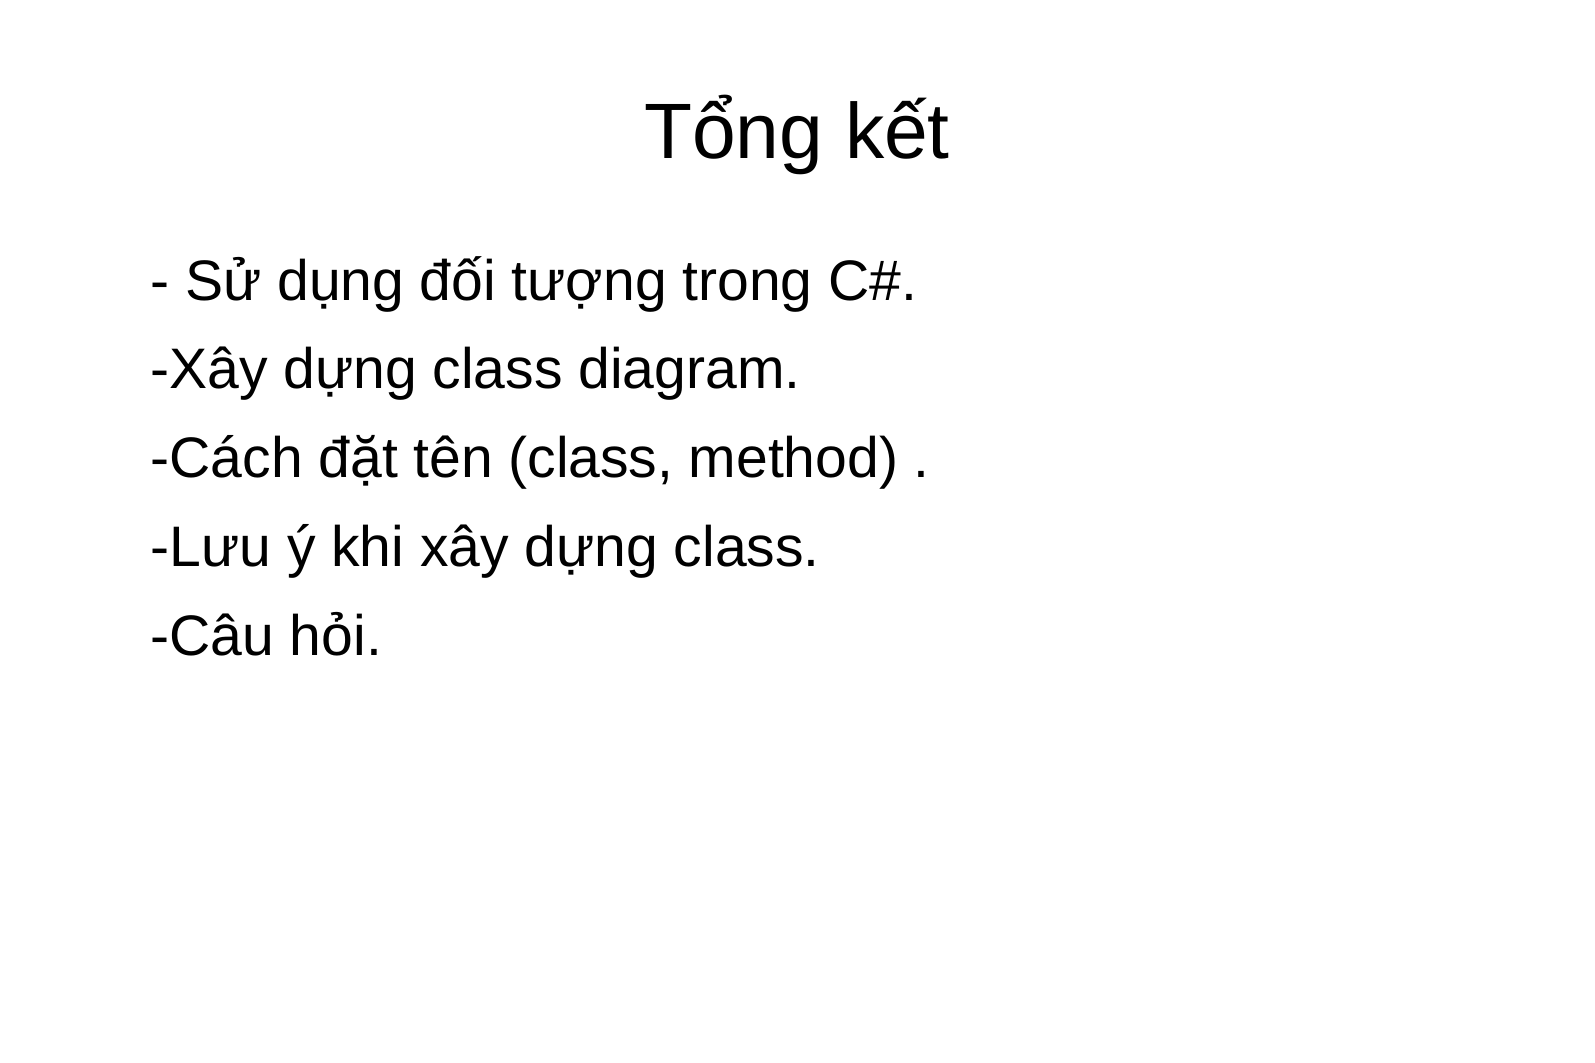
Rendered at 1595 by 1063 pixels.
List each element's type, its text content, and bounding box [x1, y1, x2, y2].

list - Sử dụng đối tượng trong C#. -Xây dựng class diagram. -Cách đặt tên (class, method) . -Lưu ý khi xây dựng class. -Câu hỏi. [79, 248, 1515, 951]
title Tổng kết [79, 42, 1515, 220]
